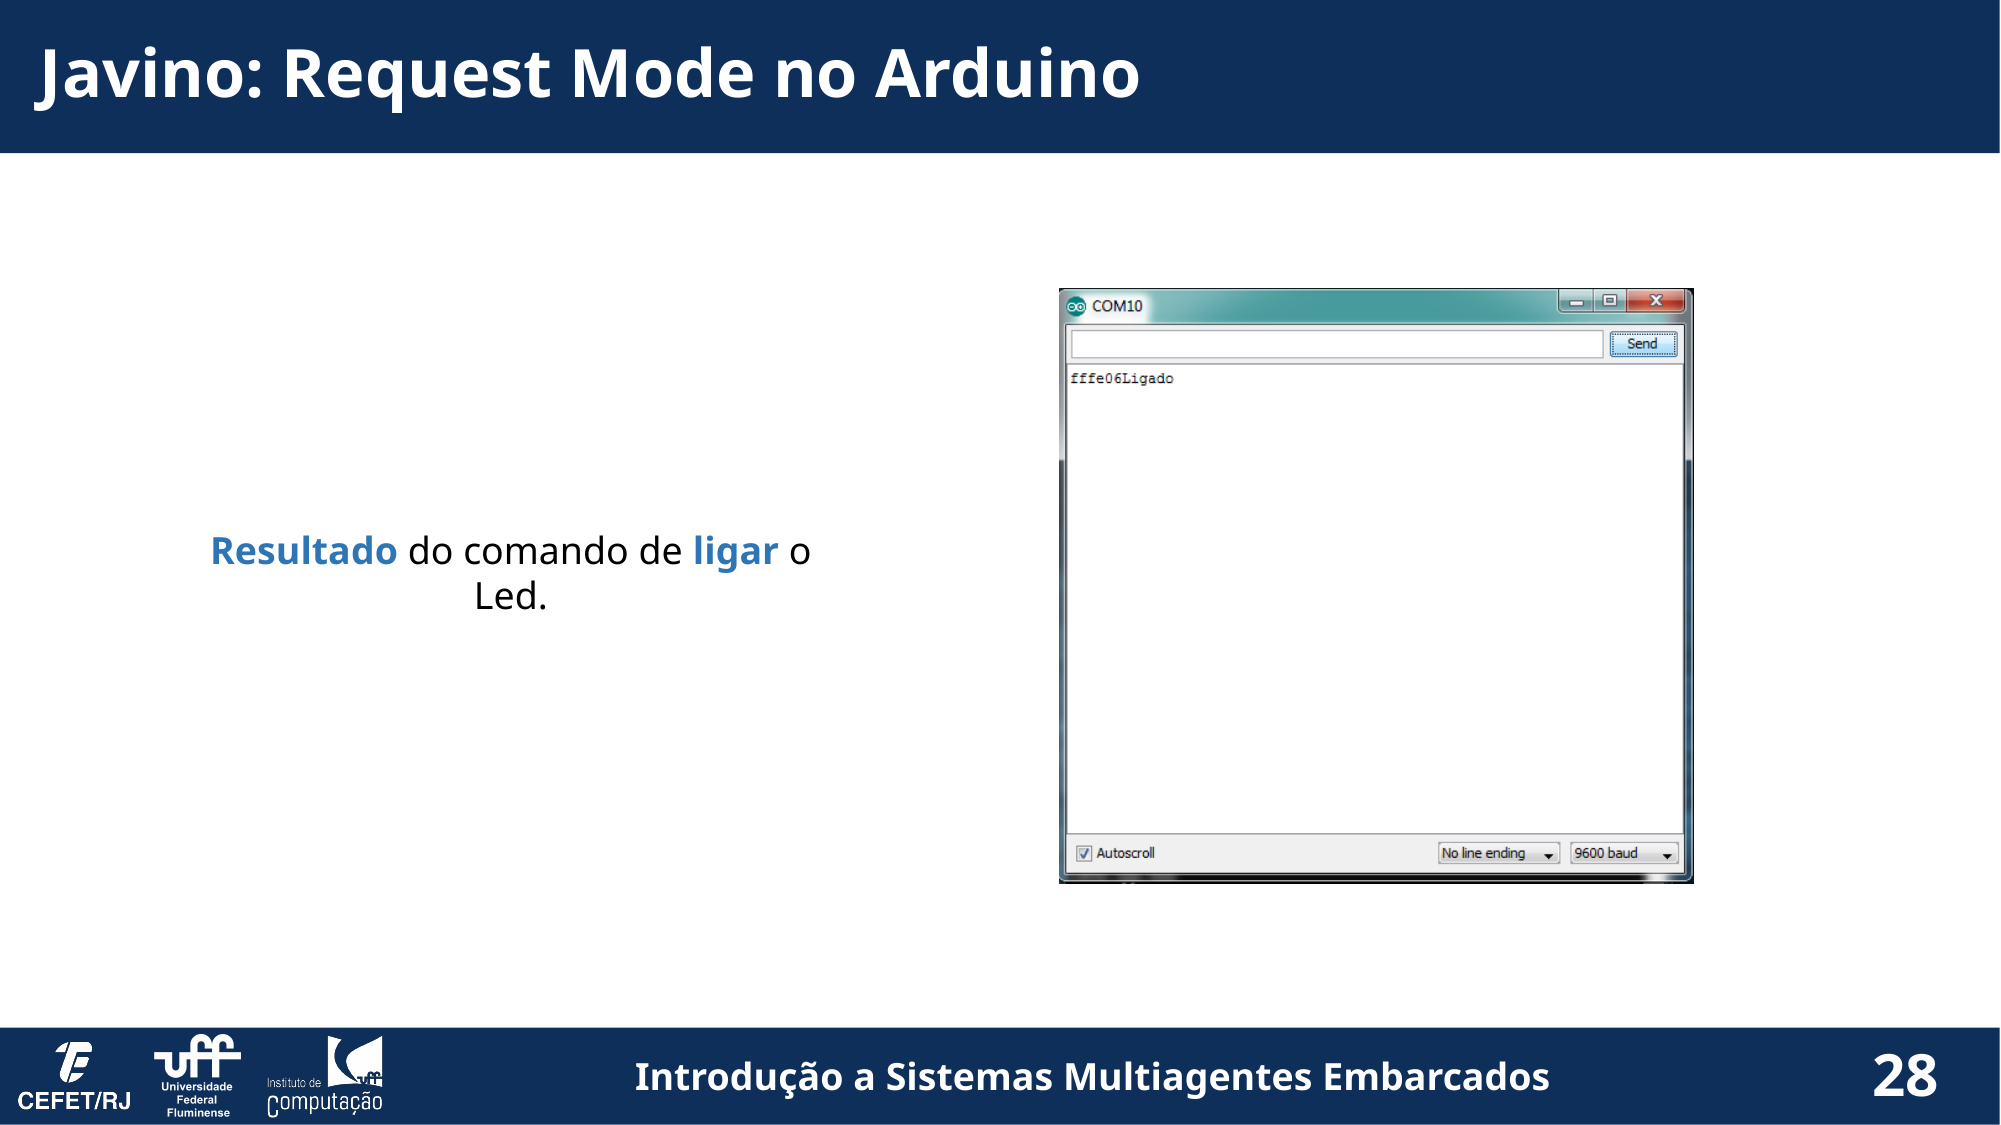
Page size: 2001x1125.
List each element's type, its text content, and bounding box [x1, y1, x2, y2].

picture [18, 1021, 130, 1125]
picture [265, 1033, 384, 1118]
text_box Resultado do comando de ligar o Led. [175, 519, 847, 625]
picture [153, 1033, 242, 1122]
picture [1059, 288, 1694, 884]
text_box Javino: Request Mode no Arduino [25, 23, 2000, 119]
